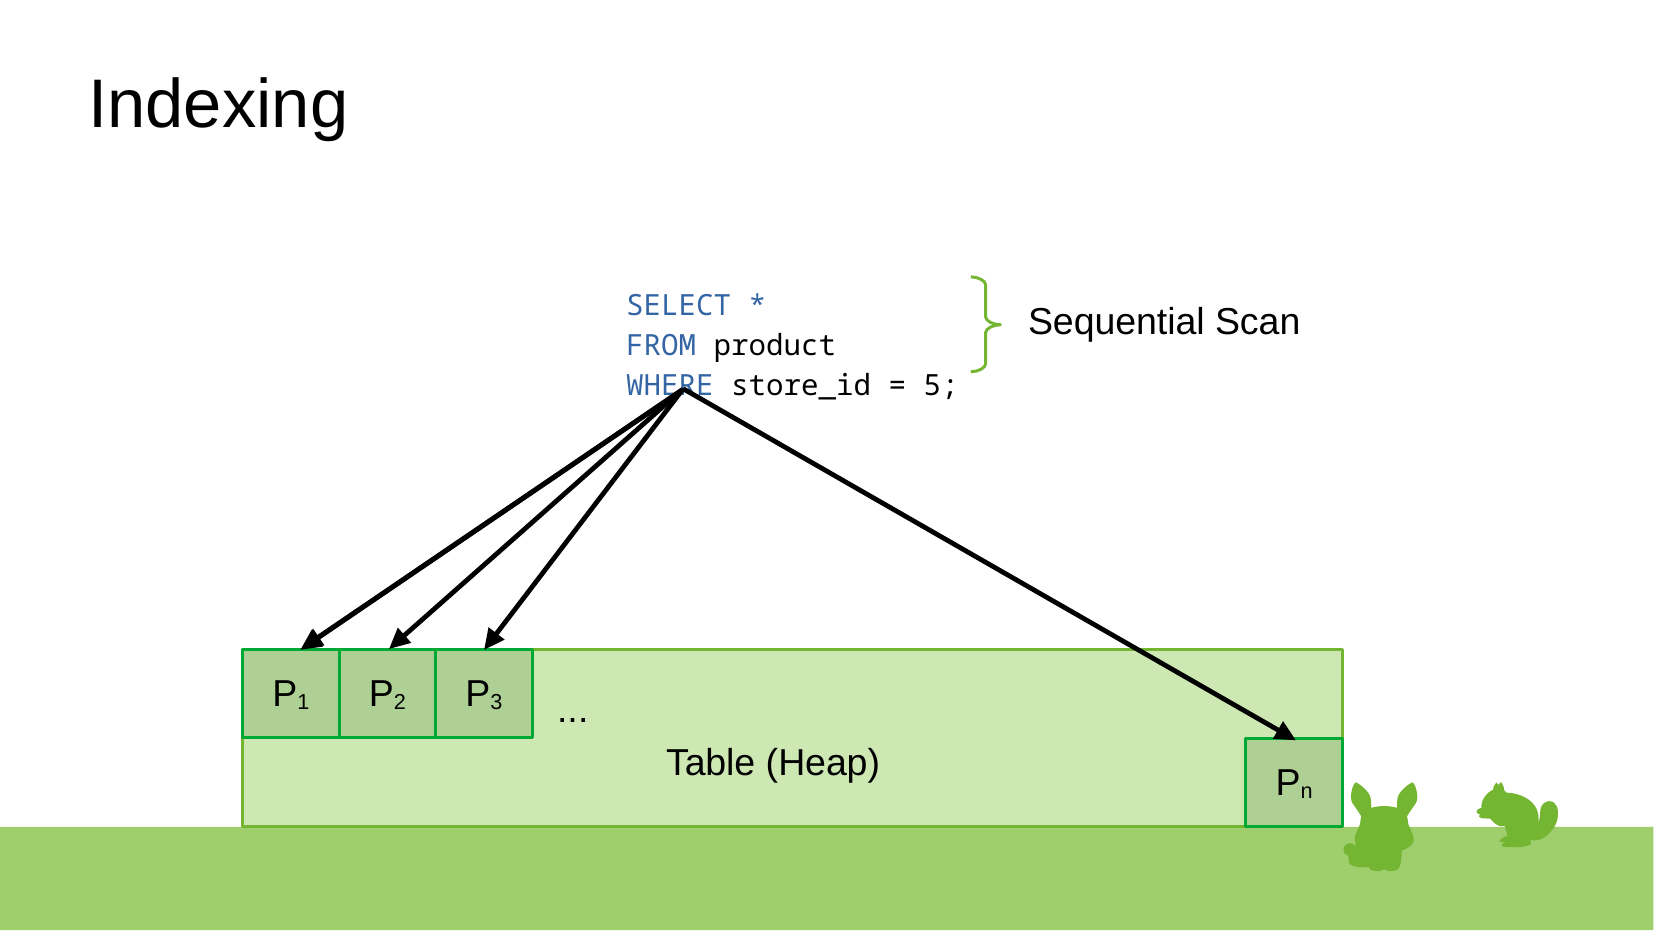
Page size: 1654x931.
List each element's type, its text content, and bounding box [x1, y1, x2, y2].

text_box P3 [436, 649, 533, 738]
title Indexing [88, 29, 1565, 178]
text_box [1144, 649, 1343, 738]
text_box SELECT * FROM product WHERE store_id = 5; [611, 276, 1028, 388]
text_box Pn [1245, 738, 1343, 827]
text_box [242, 649, 1276, 827]
text_box Sequential Scan [1013, 293, 1393, 351]
text_box ... [542, 681, 631, 741]
text_box P2 [339, 649, 436, 738]
text_box Table (Heap) [651, 733, 895, 791]
text_box P1 [242, 649, 339, 738]
